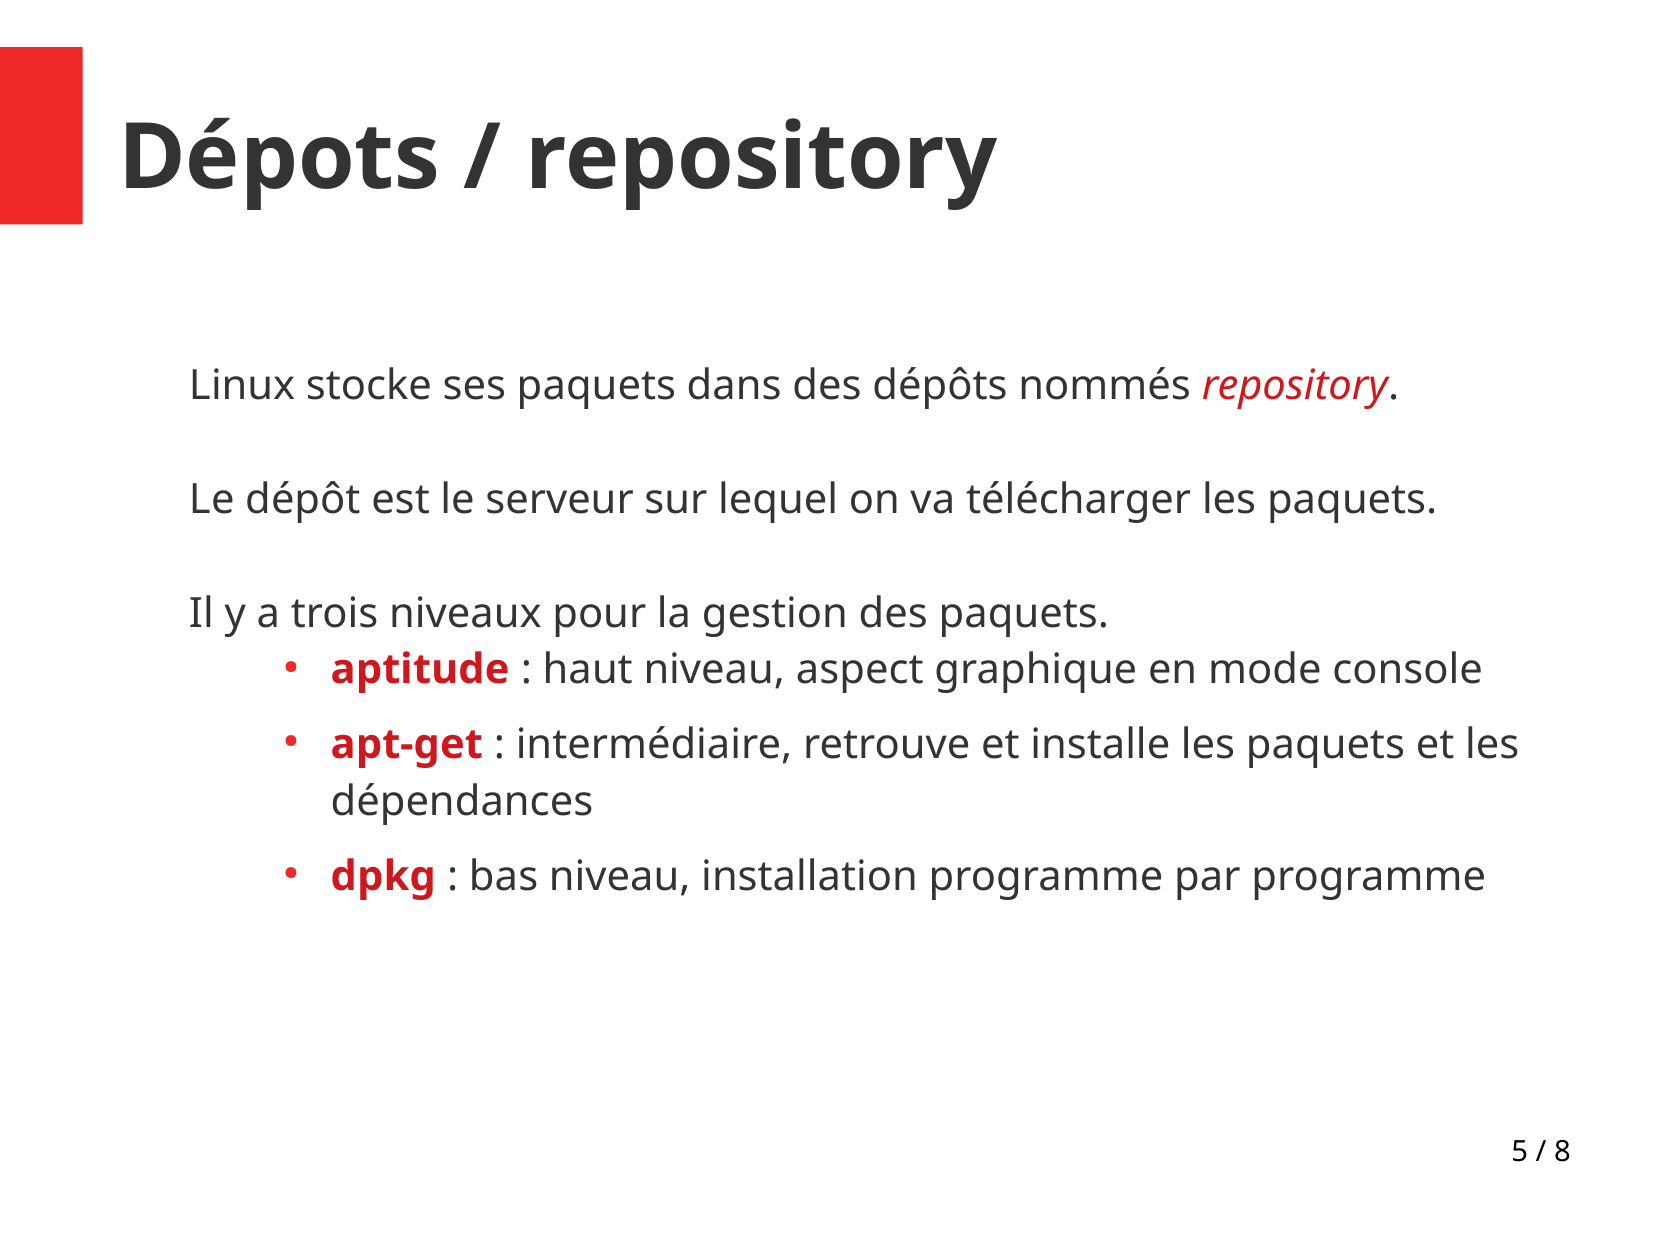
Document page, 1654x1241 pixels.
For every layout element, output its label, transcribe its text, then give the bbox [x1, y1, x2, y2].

title Dépots / repository [118, 49, 1571, 257]
list Linux stocke ses paquets dans des dépôts nommés repository. Le dépôt est le serveur sur lequel on va télécharger les paquets. Il y a trois niveaux pour la gestion des paquets. aptitude : haut niveau, aspect graphique en mode console apt-get : intermédiaire, retrouve et installe les paquets et les dépendances dpkg : bas niveau, installation programme par programme [118, 354, 1536, 1074]
